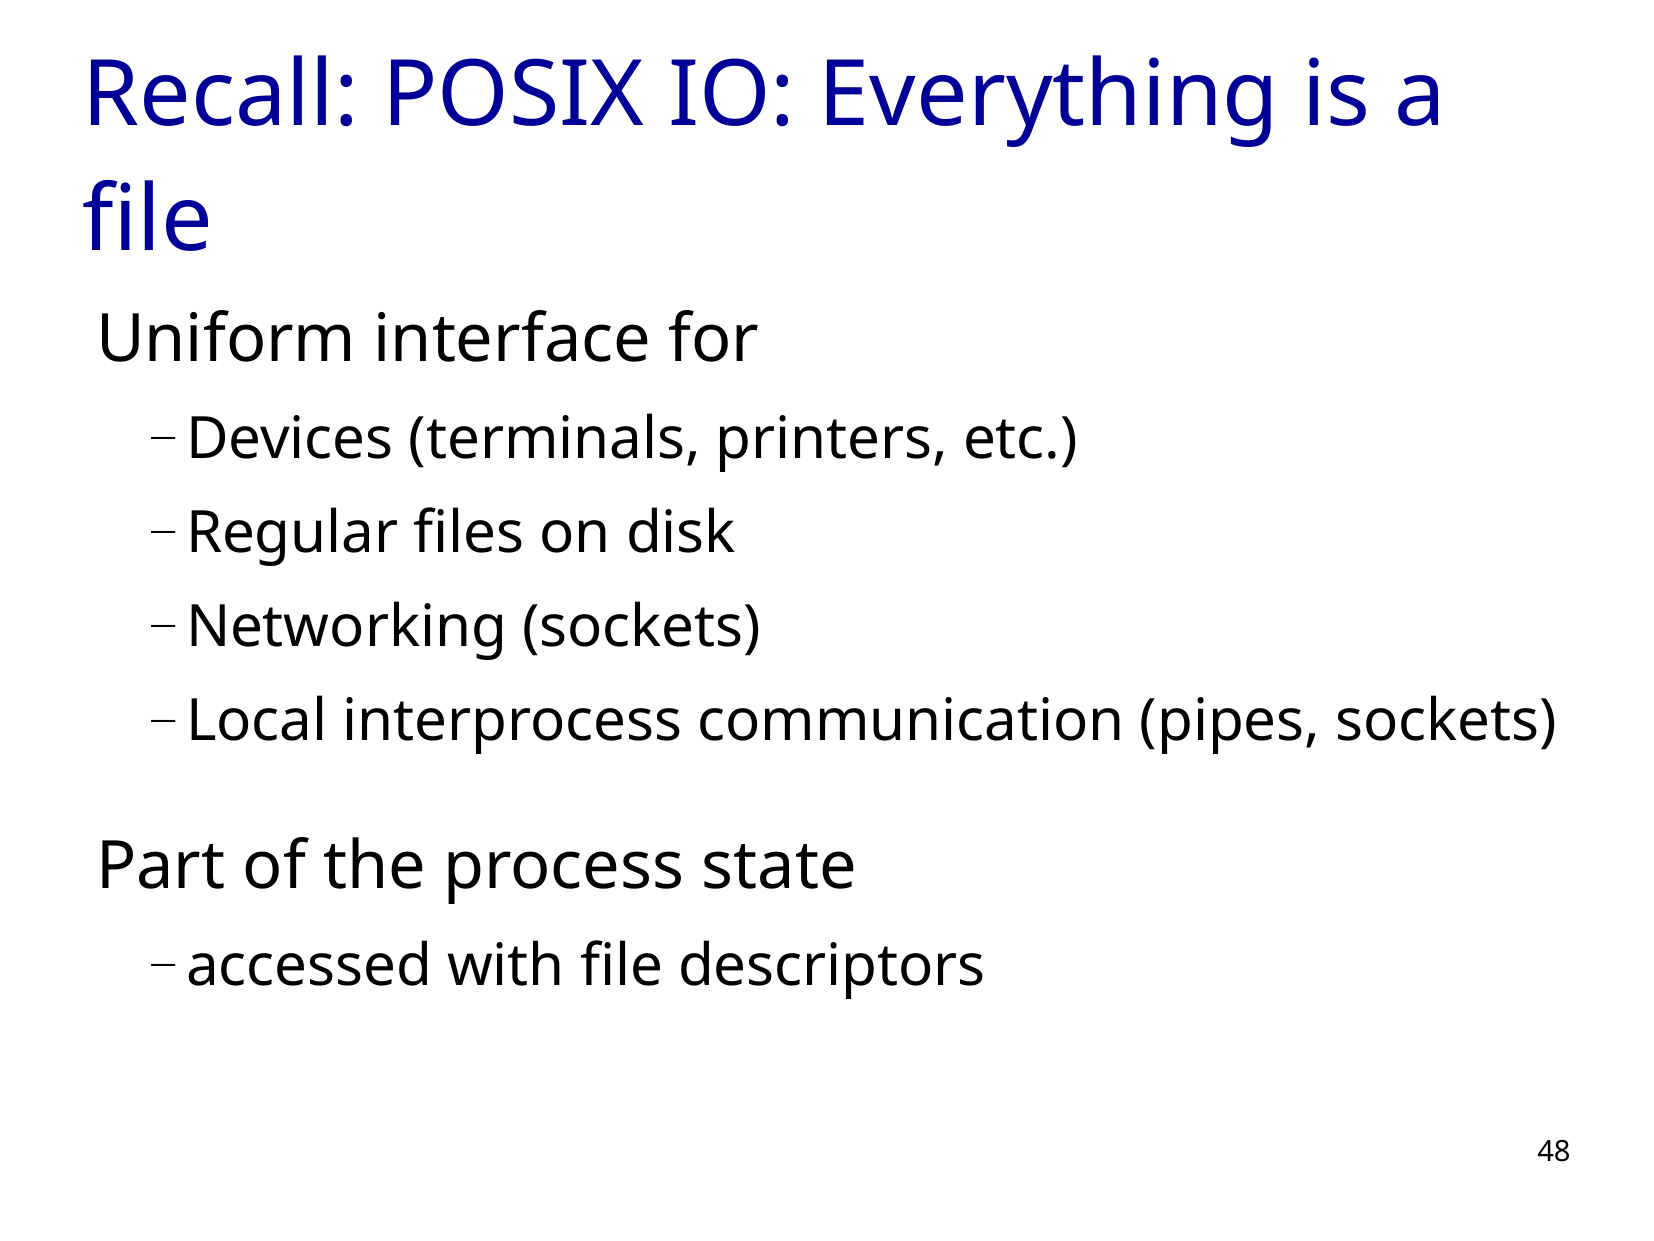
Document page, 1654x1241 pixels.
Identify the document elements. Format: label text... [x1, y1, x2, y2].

title Recall: POSIX IO: Everything is a file [82, 49, 1571, 257]
list Uniform interface for Devices (terminals, printers, etc.) Regular files on disk Networking (sockets) Local interprocess communication (pipes, sockets) Part of the process state accessed with file descriptors [60, 290, 1571, 1096]
